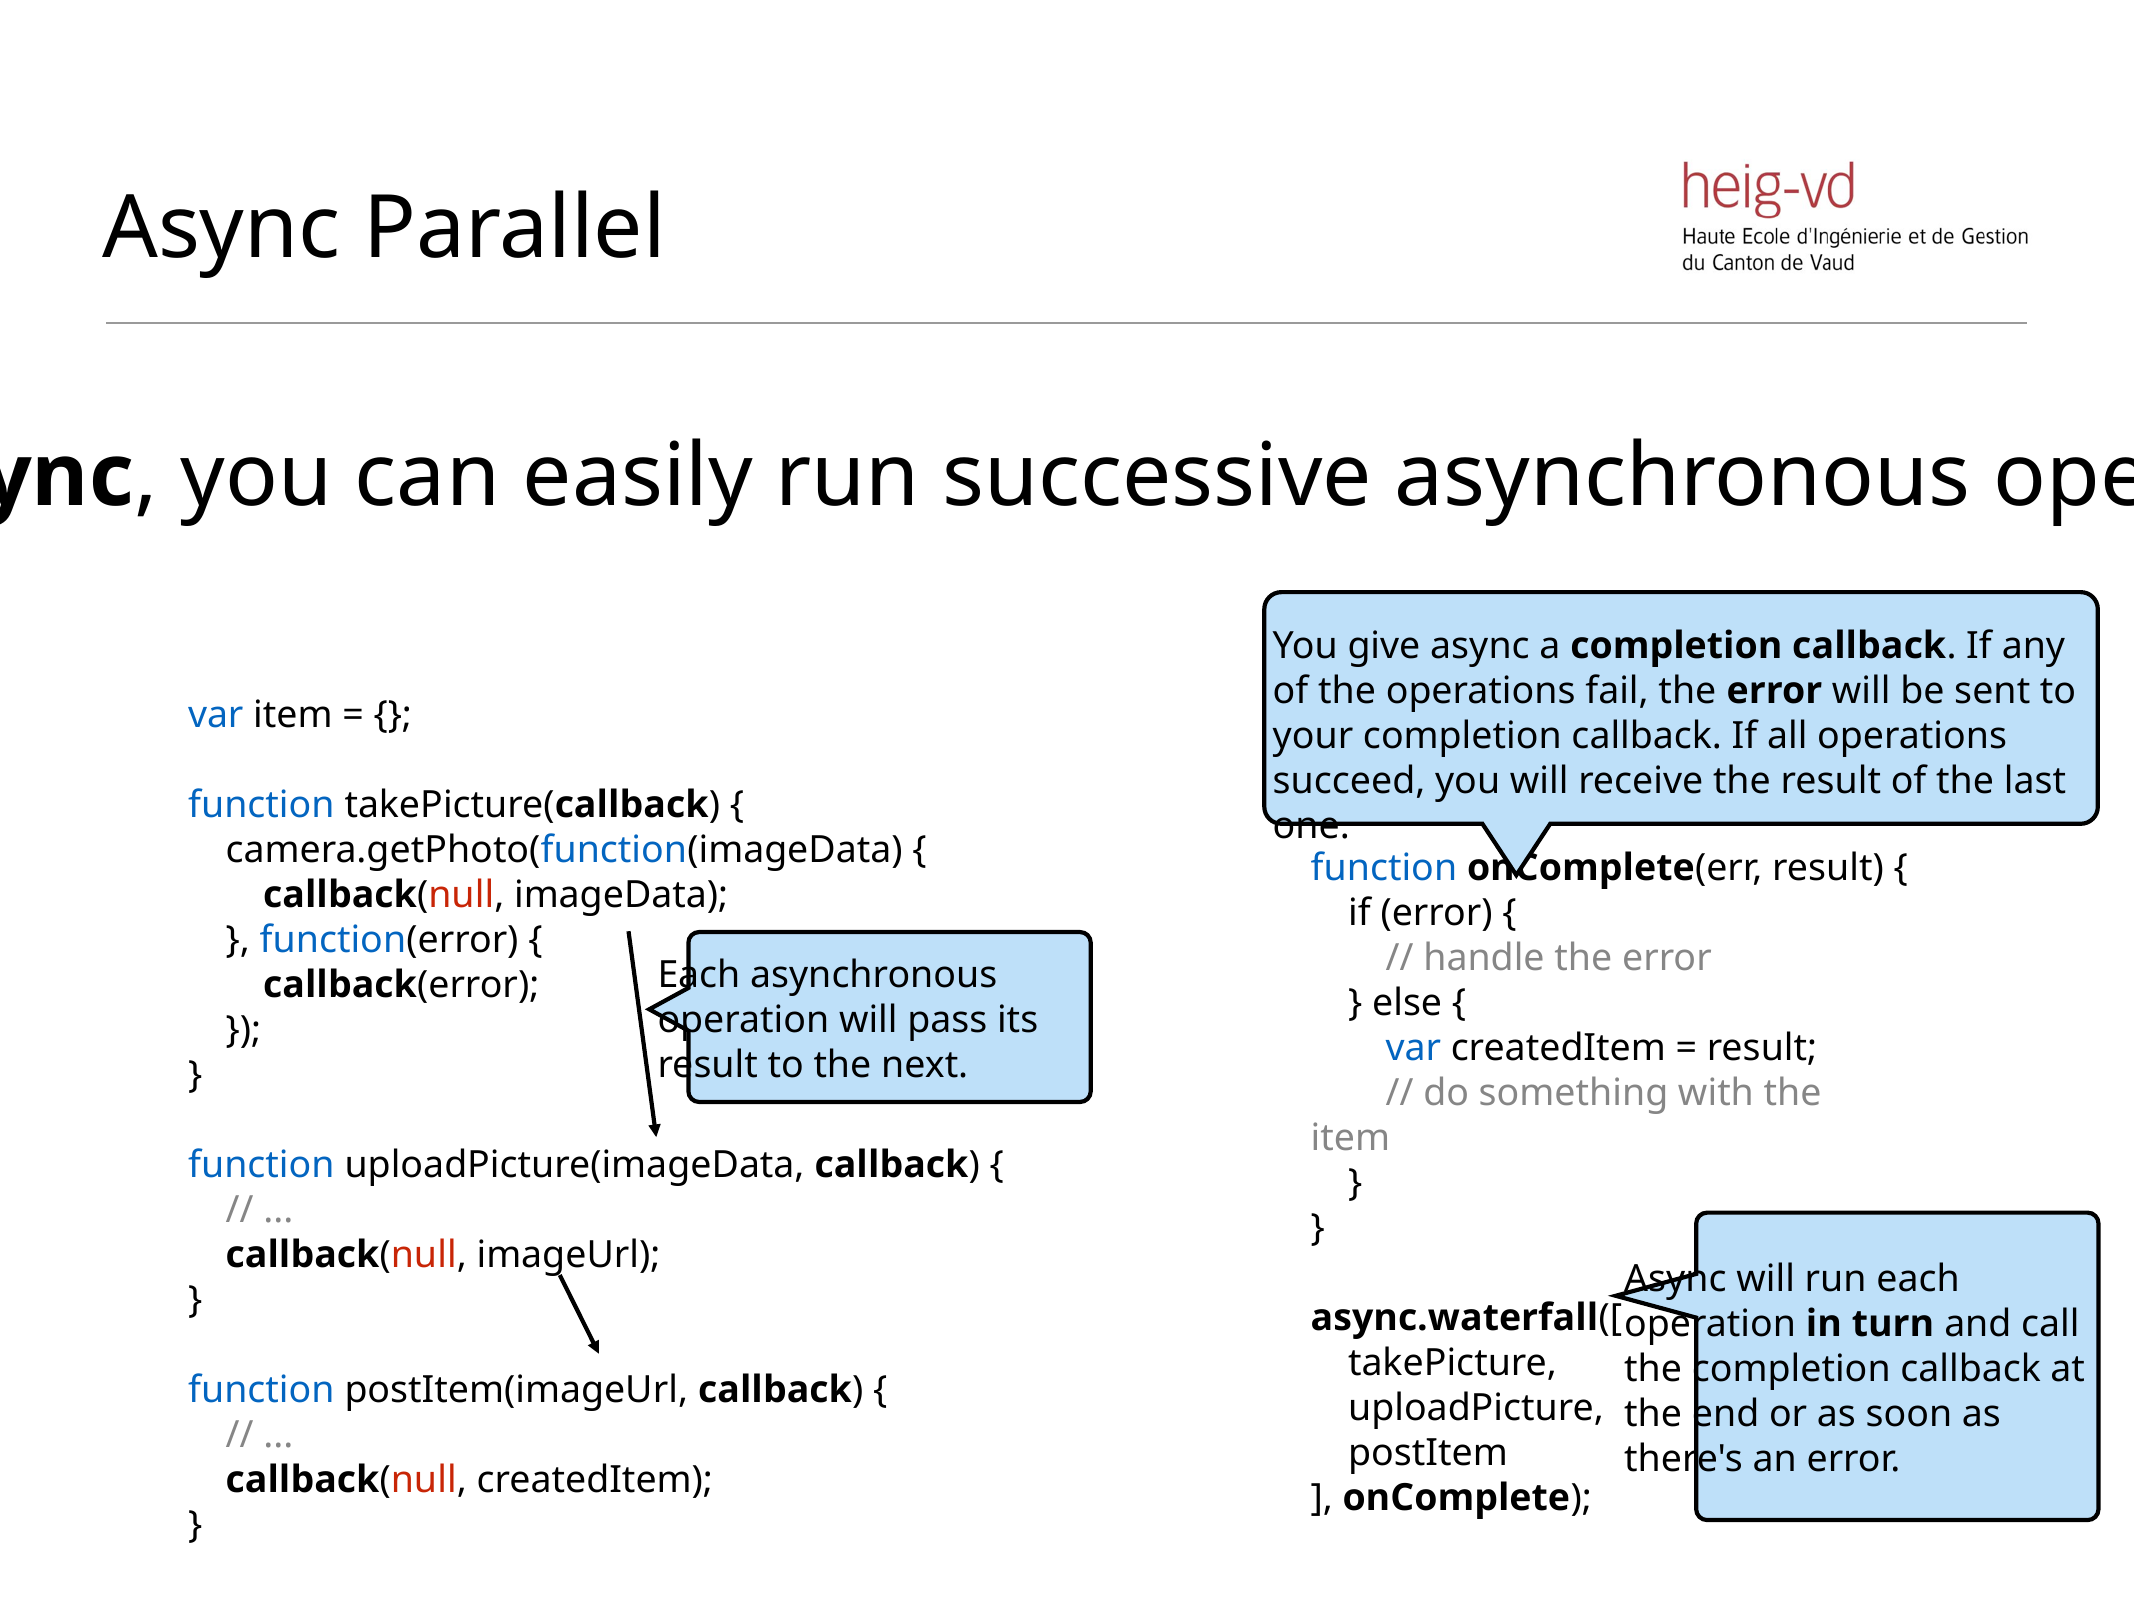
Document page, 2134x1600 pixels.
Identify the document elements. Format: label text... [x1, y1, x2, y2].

text_box Async will run each operation in turn and call the completion callback at the end or as soon as there's an error. [1615, 1212, 2099, 1521]
text_box function onComplete(err, result) { if (error) { // handle the error } else { var createdItem = result; // do something with the item } } async.waterfall([ takePicture, uploadPicture, postItem ], onComplete); [1302, 857, 1917, 1505]
text_box var item = {}; function takePicture(callback) { camera.getPhoto(function(imageData) { callback(null, imageData); }, function(error) { callback(error); }); } function uploadPicture(imageData, callback) { // ... callback(null, imageUrl); } function postItem(imageUrl, callback) { // ... callback(null, createdItem); } [179, 681, 1013, 1554]
text_box You give async a completion callback. If any of the operations fail, the error will be sent to your completion callback. If all operations succeed, you will receive the result of the last one. [1264, 592, 2098, 876]
text_box With async, you can easily run successive asynchronous operations. [0, 409, 2134, 532]
text_box Each asynchronous operation will pass its result to the next. [649, 932, 1091, 1102]
title Async Parallel [93, 54, 2040, 284]
